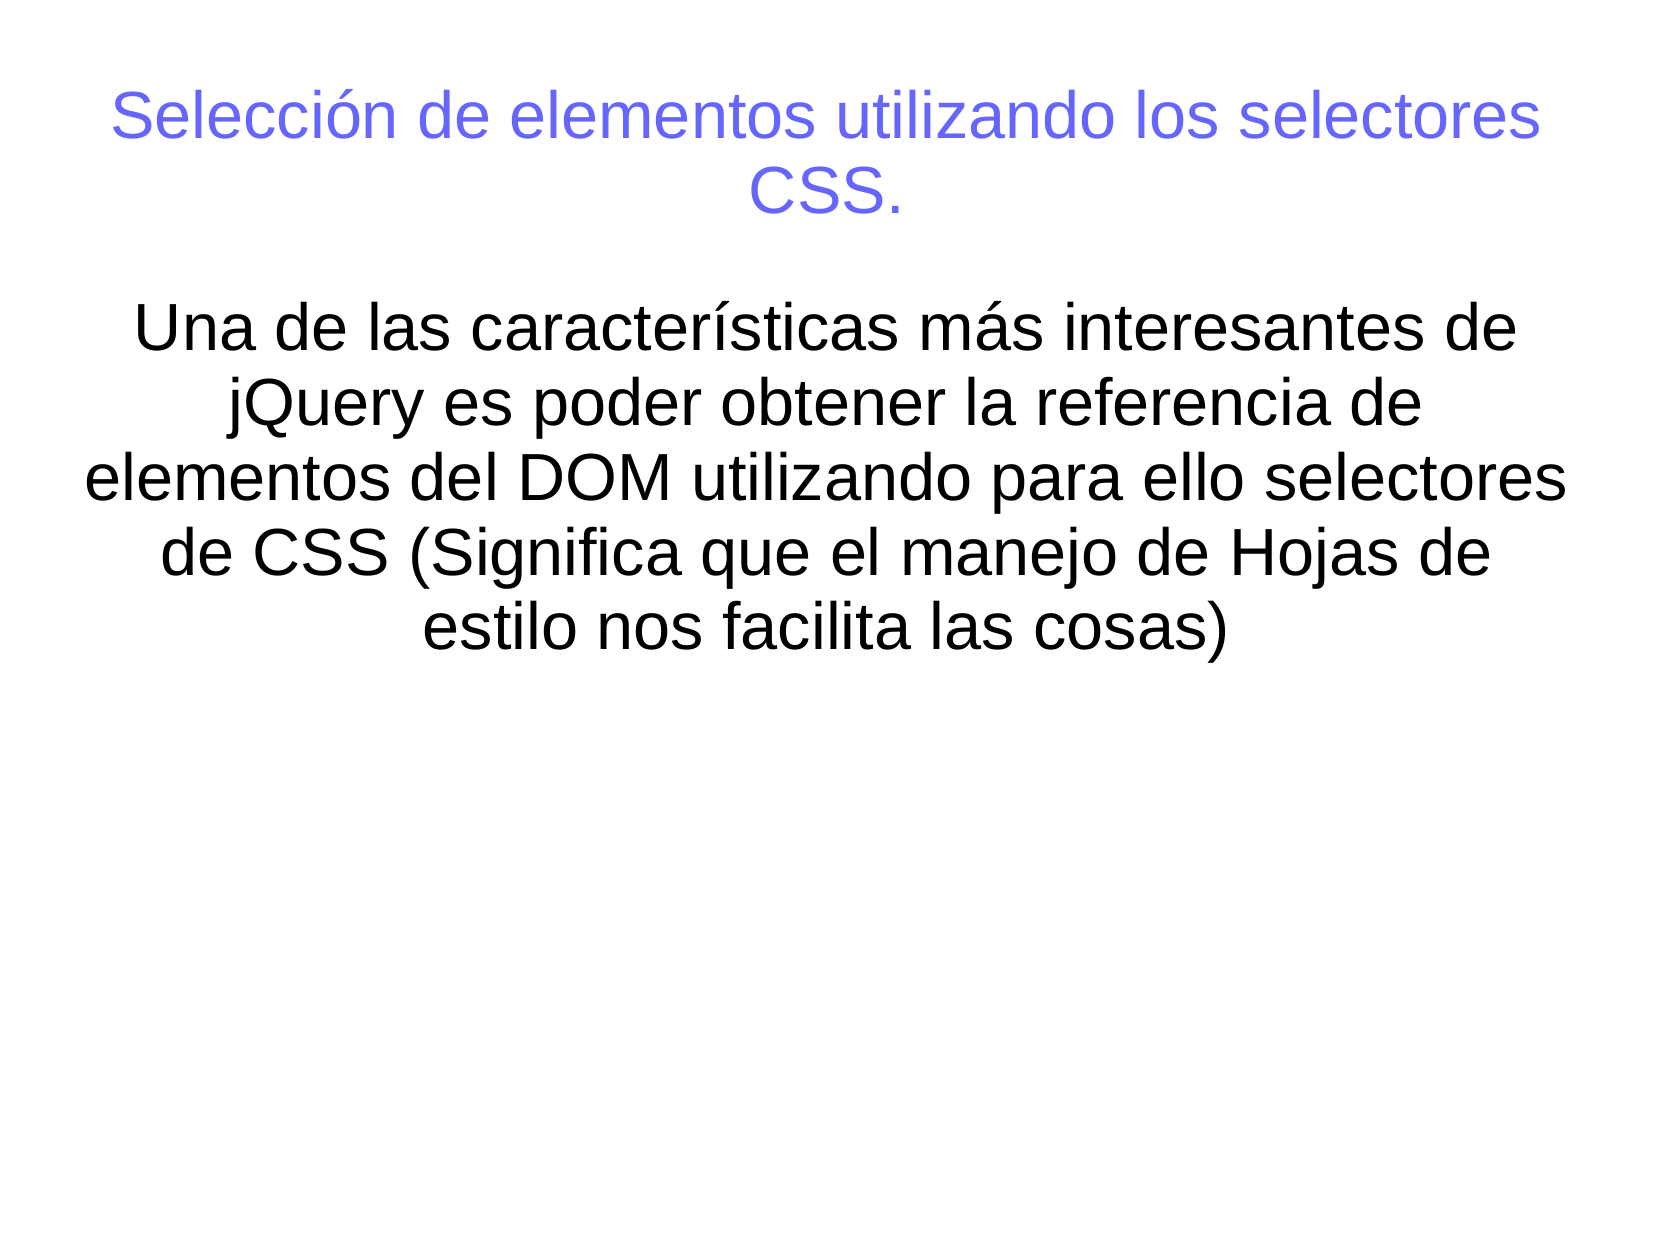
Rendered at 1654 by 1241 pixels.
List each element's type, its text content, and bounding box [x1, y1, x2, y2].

list Una de las características más interesantes de jQuery es poder obtener la referencia de elementos del DOM utilizando para ello selectores de CSS (Significa que el manejo de Hojas de estilo nos facilita las cosas) [82, 290, 1571, 1010]
title Selección de elementos utilizando los selectores CSS. [82, 49, 1571, 257]
